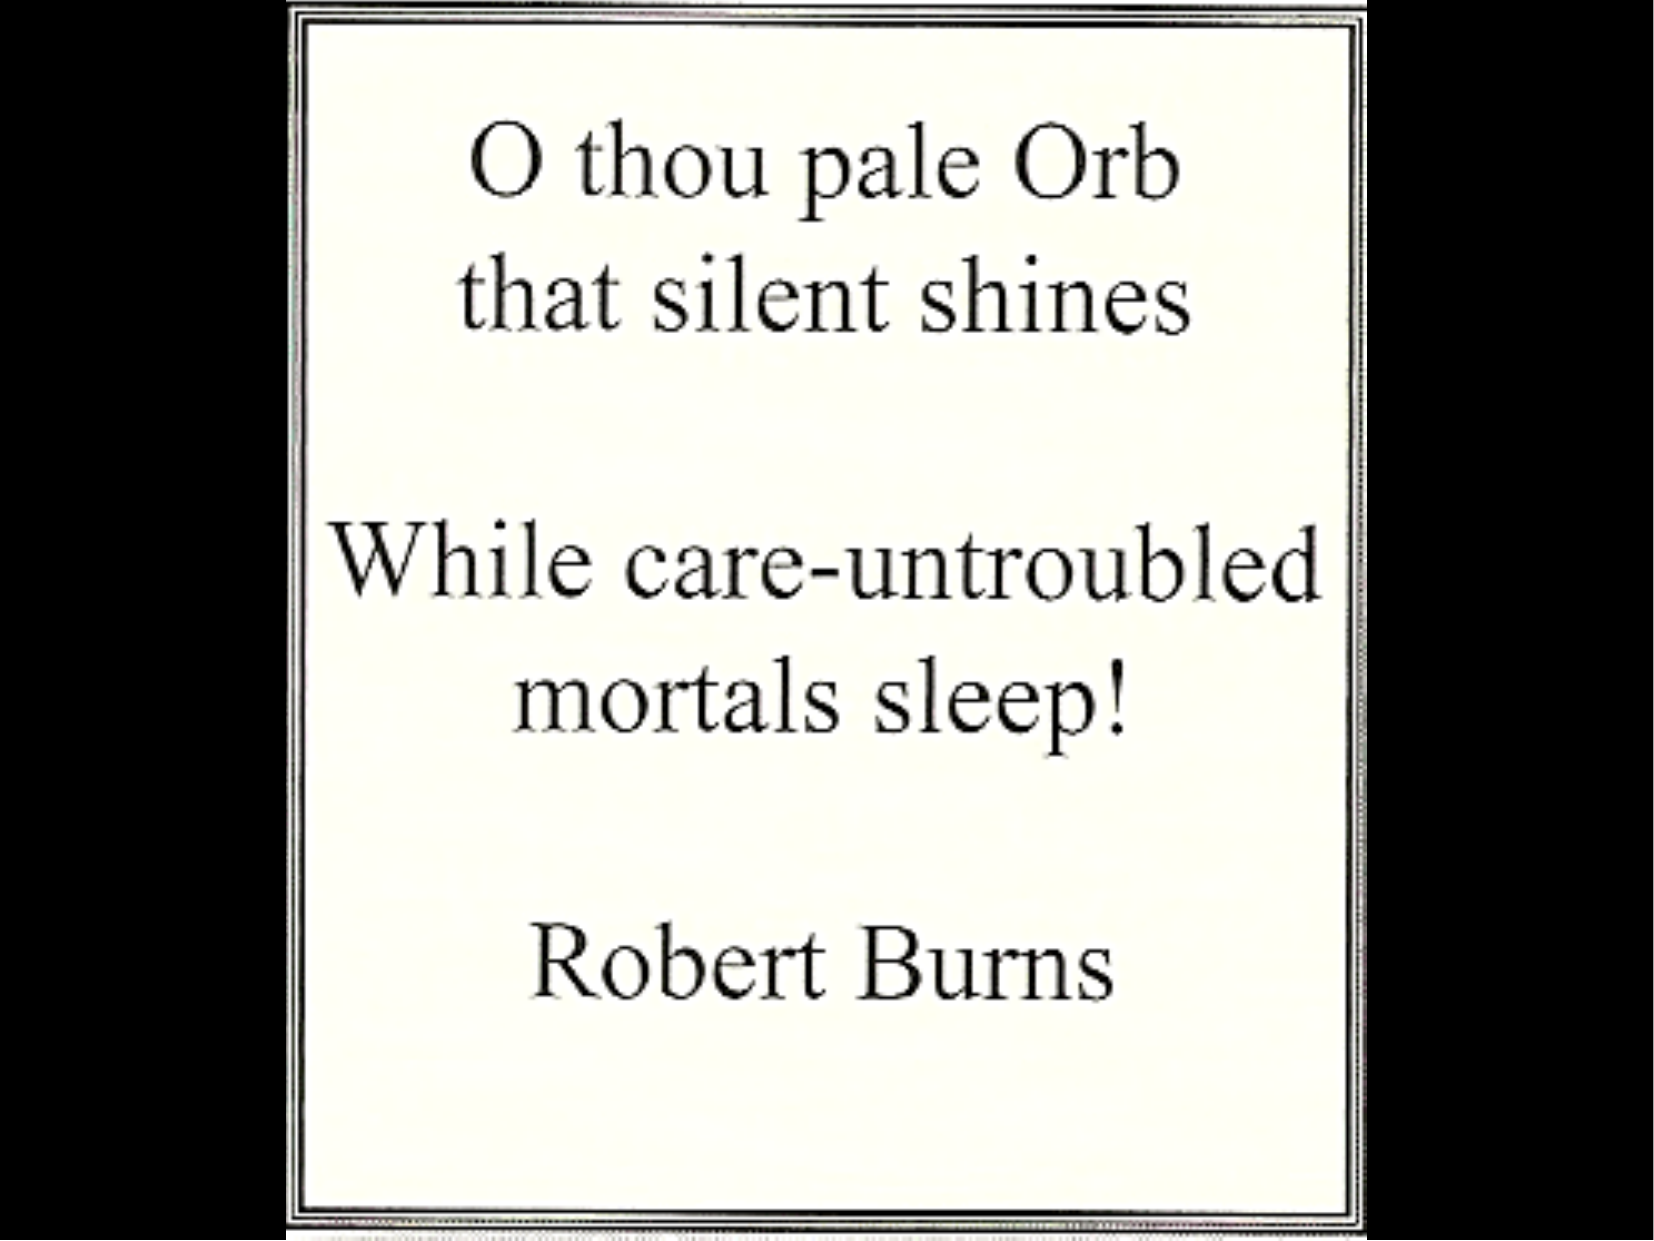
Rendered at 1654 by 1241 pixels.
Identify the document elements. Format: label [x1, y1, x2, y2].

picture [286, 0, 1367, 1241]
